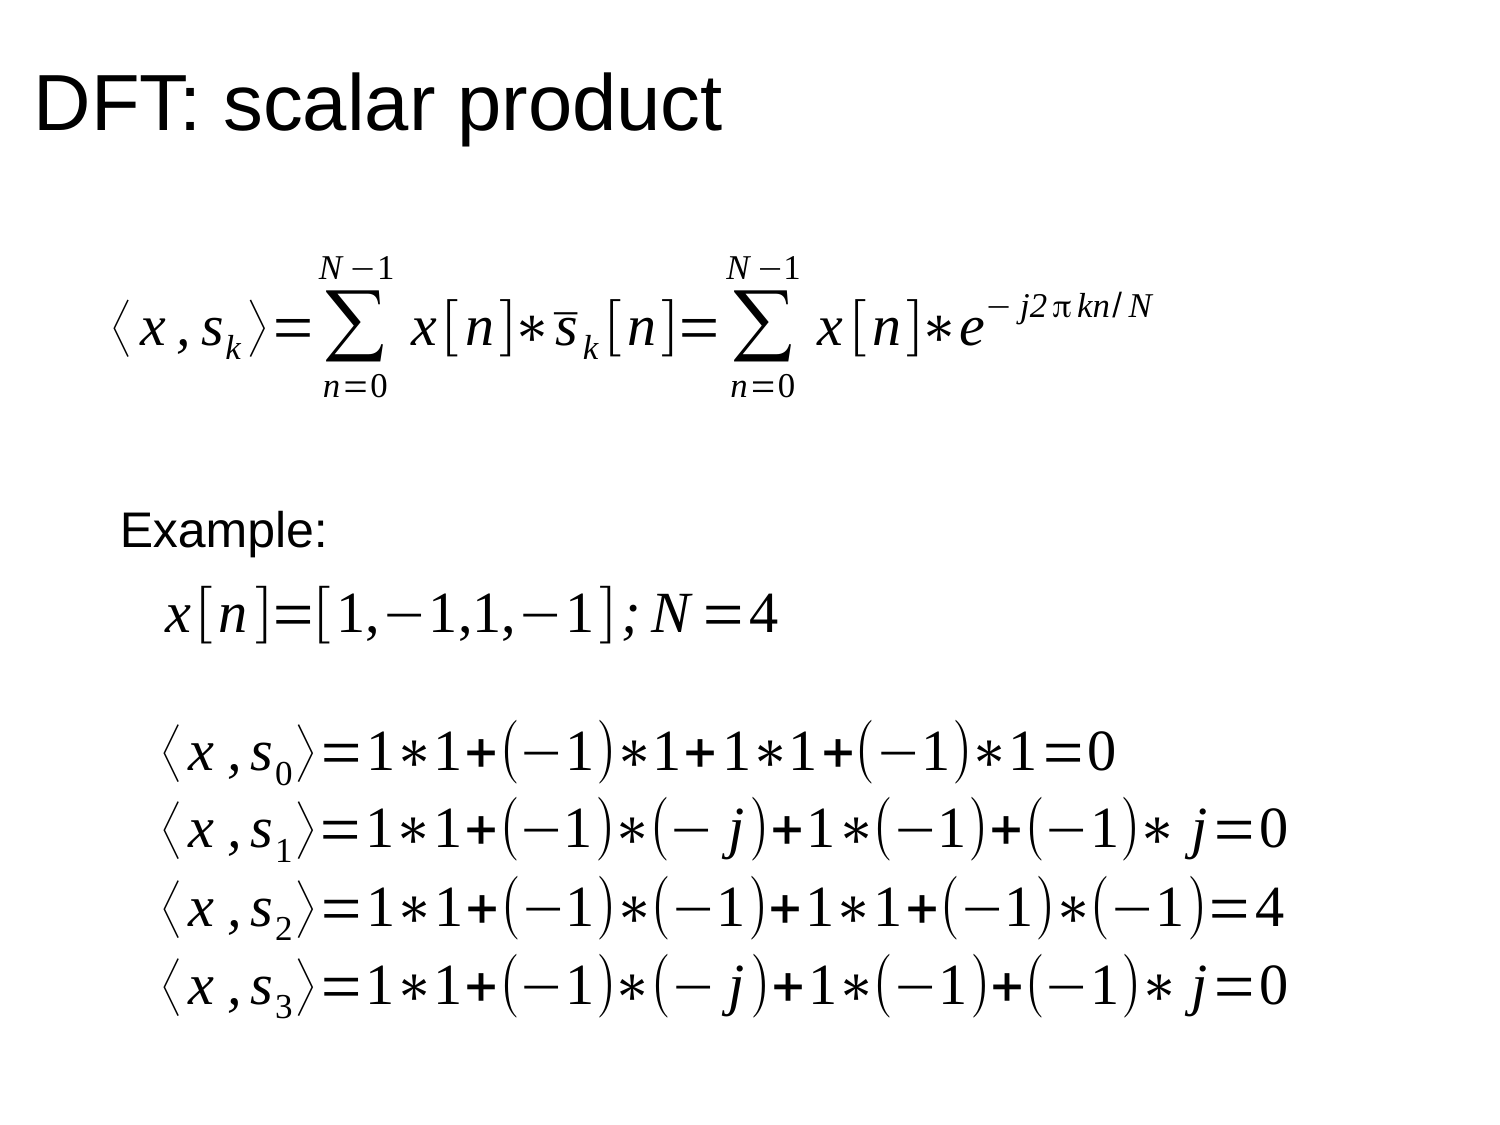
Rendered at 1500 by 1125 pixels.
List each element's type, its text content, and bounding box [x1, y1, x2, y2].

title DFT: scalar product [33, 9, 1384, 197]
text_box Example: [105, 495, 391, 566]
chart [154, 580, 1296, 1026]
chart [105, 248, 1163, 405]
